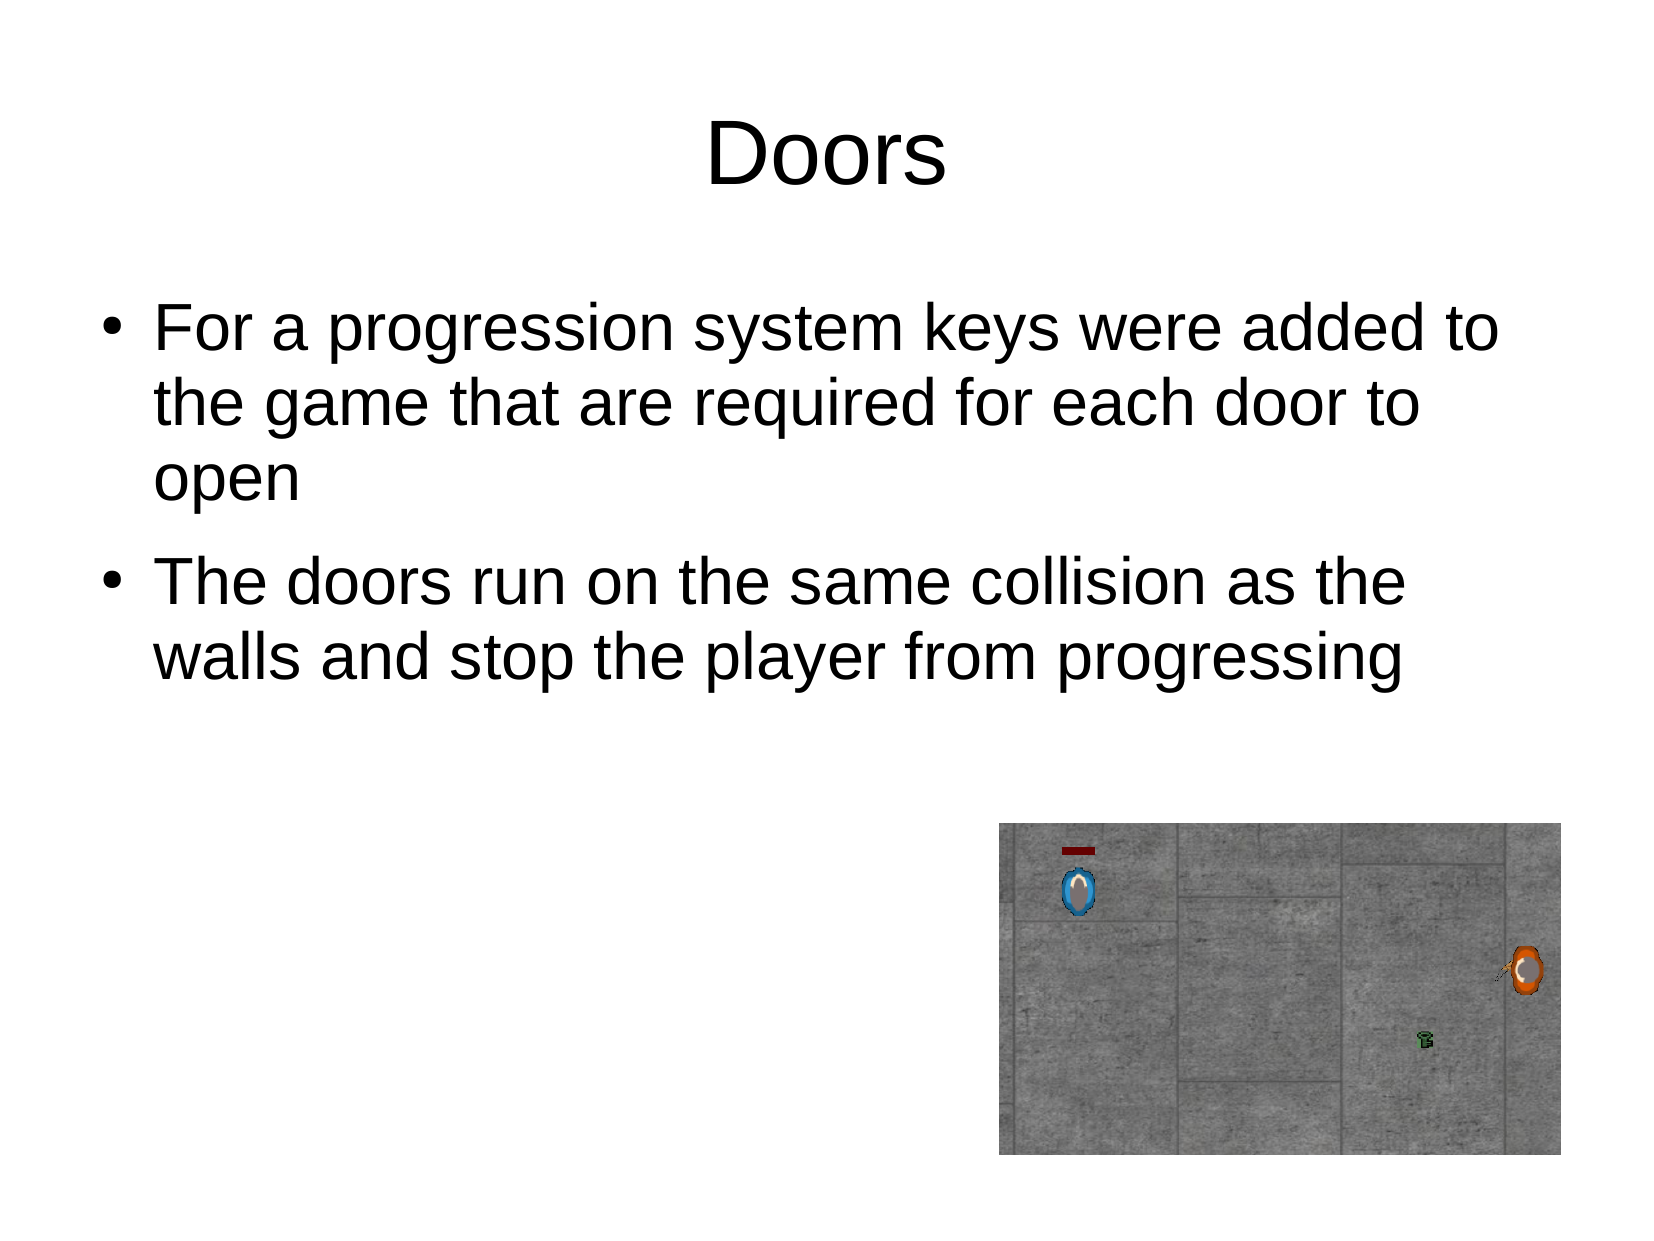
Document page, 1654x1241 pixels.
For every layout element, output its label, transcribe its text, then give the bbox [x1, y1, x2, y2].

title Doors [82, 49, 1571, 257]
list For a progression system keys were added to the game that are required for each door to open The doors run on the same collision as the walls and stop the player from progressing [82, 290, 1571, 1010]
picture [999, 823, 1561, 1156]
